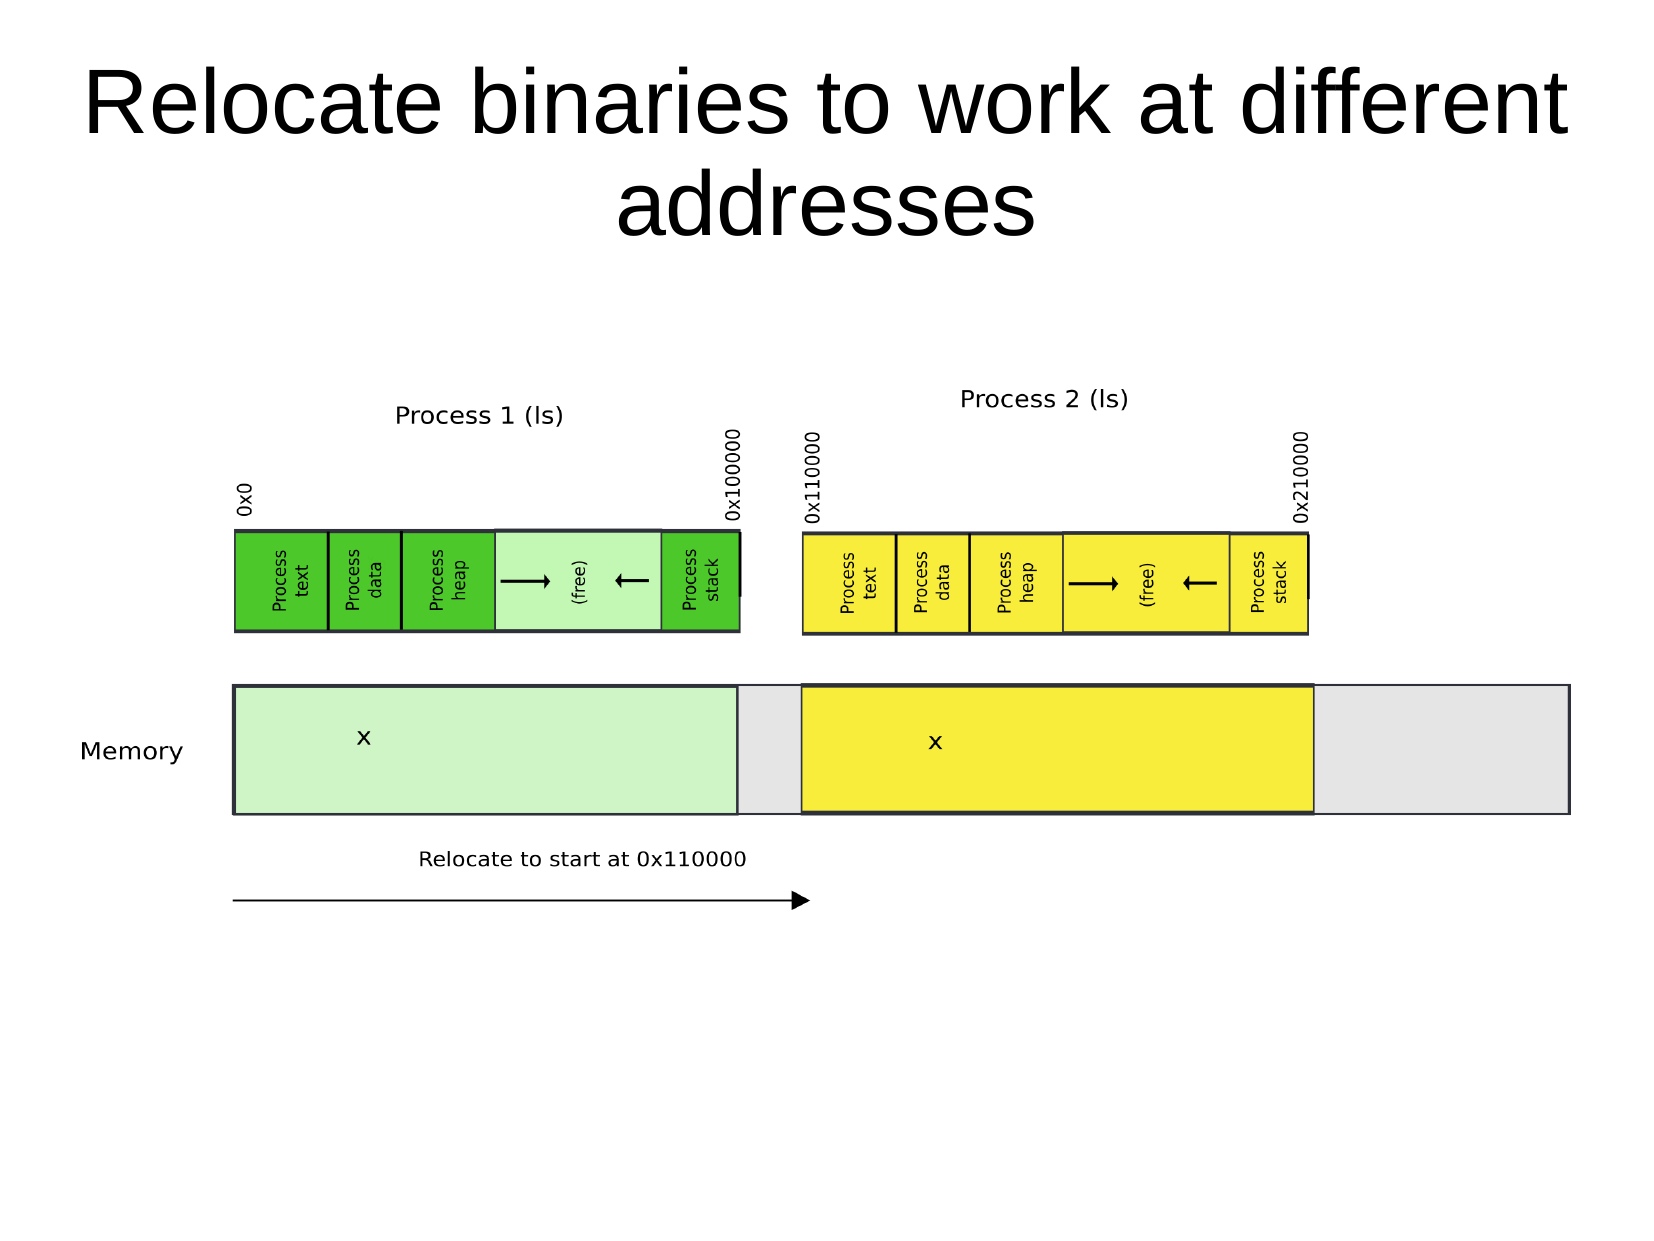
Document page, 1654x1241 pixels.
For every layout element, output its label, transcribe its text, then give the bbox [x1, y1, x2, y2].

picture [82, 389, 1571, 910]
title Relocate binaries to work at different addresses [82, 49, 1571, 257]
